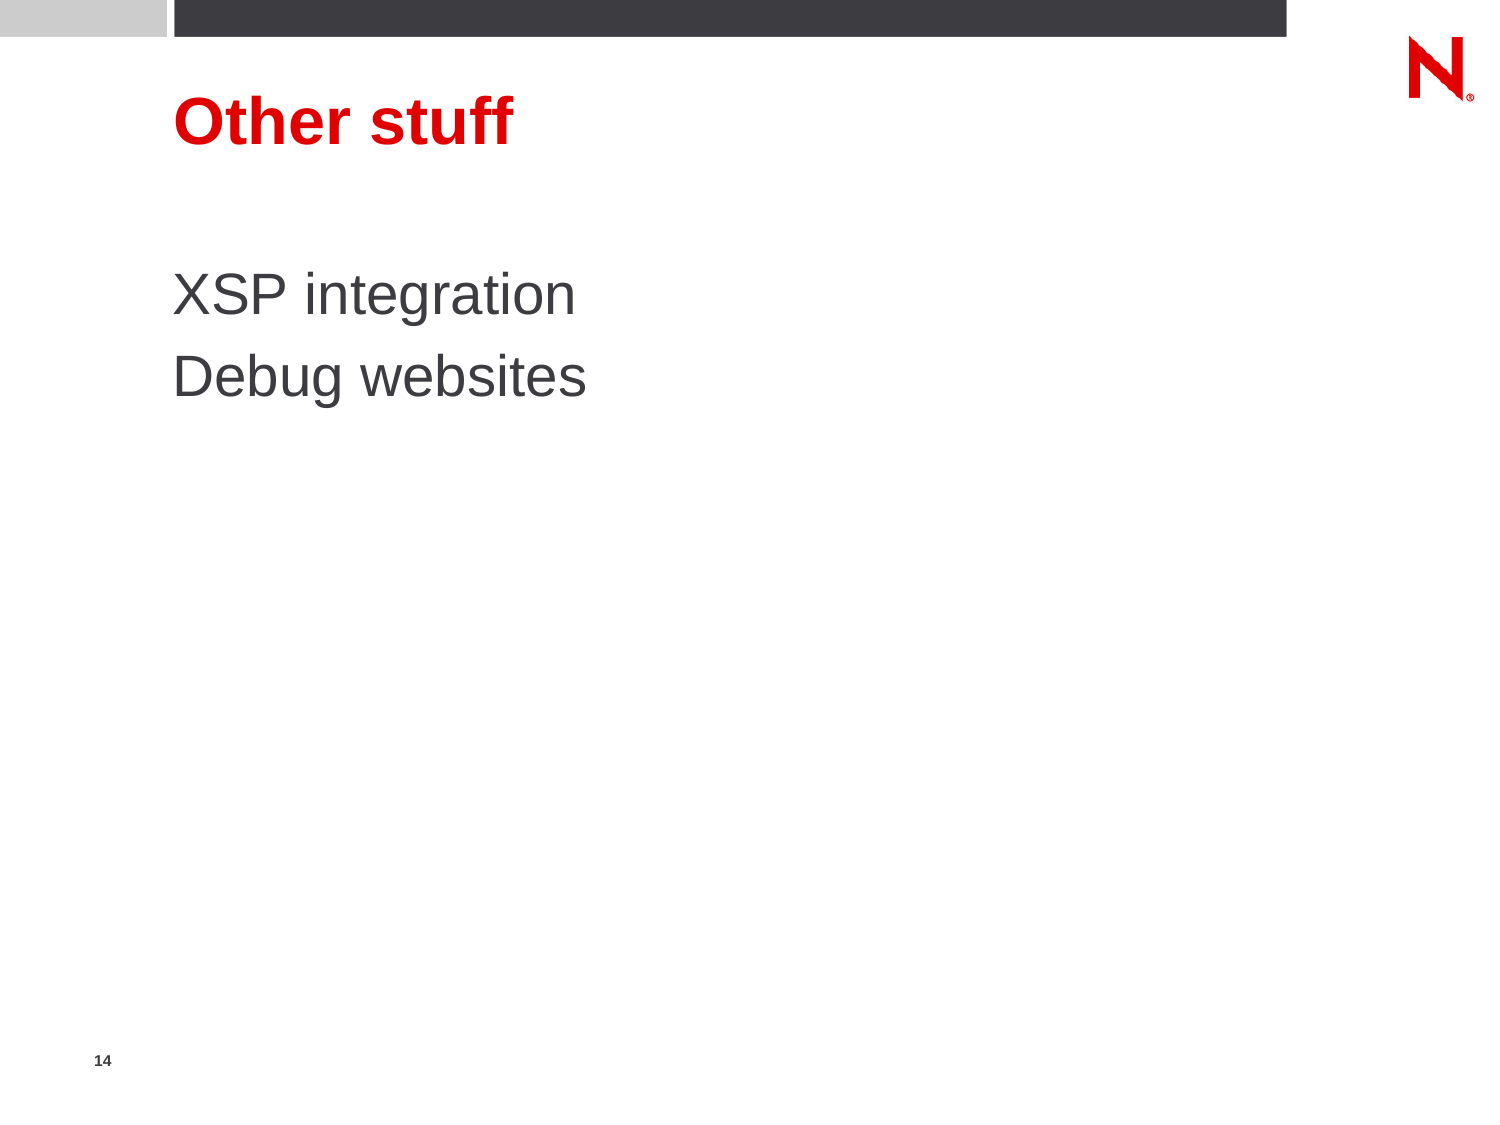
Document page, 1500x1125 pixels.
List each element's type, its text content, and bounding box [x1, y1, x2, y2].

list XSP integration Debug websites [172, 246, 1413, 977]
picture [1404, 32, 1477, 105]
title Other stuff [173, 41, 1395, 205]
